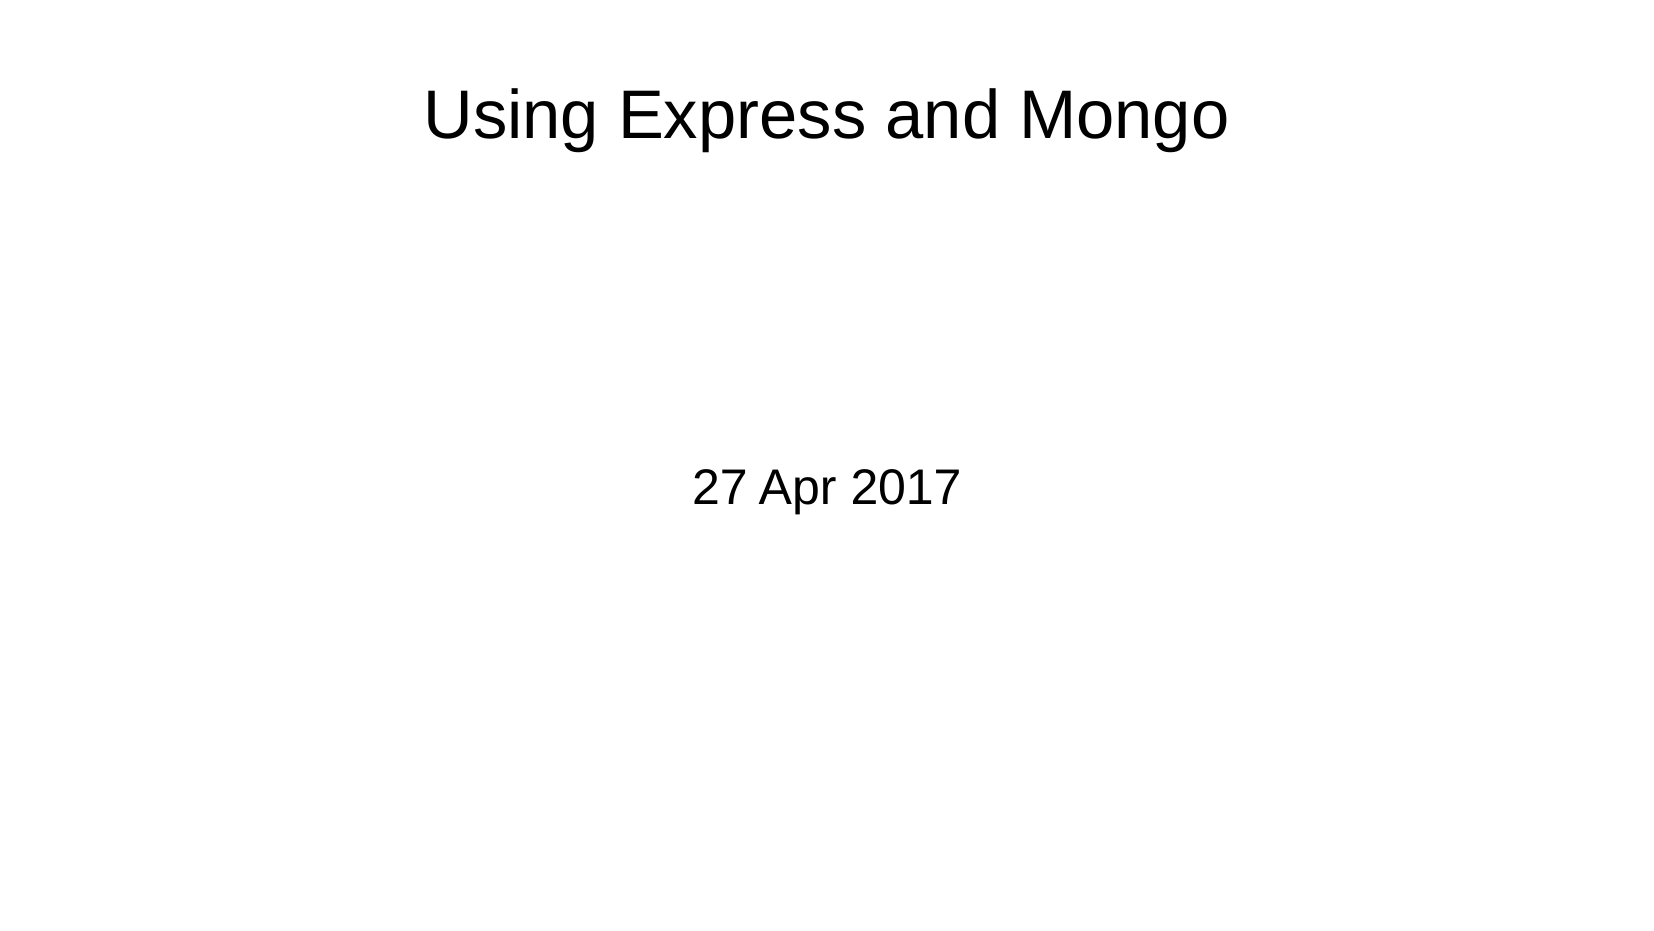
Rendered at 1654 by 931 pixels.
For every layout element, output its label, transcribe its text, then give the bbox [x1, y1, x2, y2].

title Using Express and Mongo [82, 37, 1571, 193]
subtitle 27 Apr 2017 [82, 217, 1571, 758]
